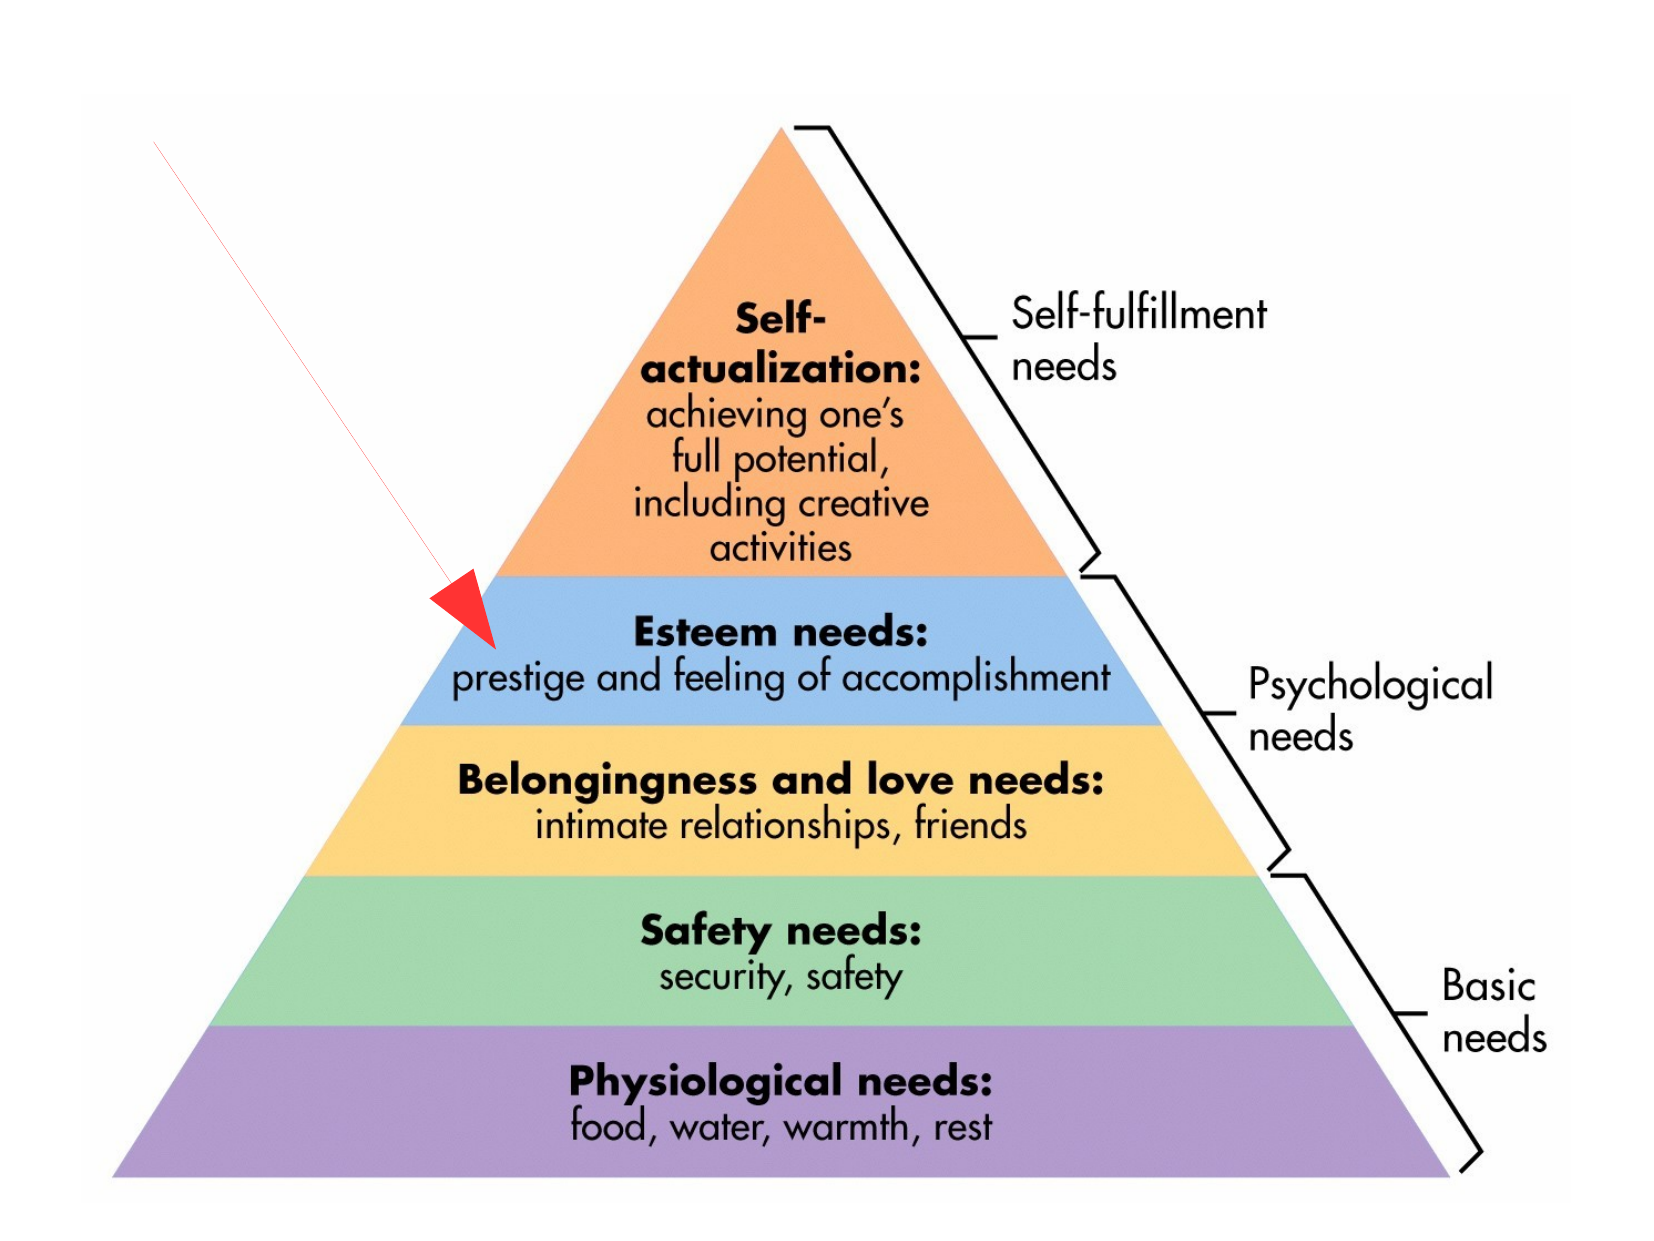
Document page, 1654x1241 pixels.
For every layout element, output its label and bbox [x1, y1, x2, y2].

picture [81, 94, 1571, 1203]
